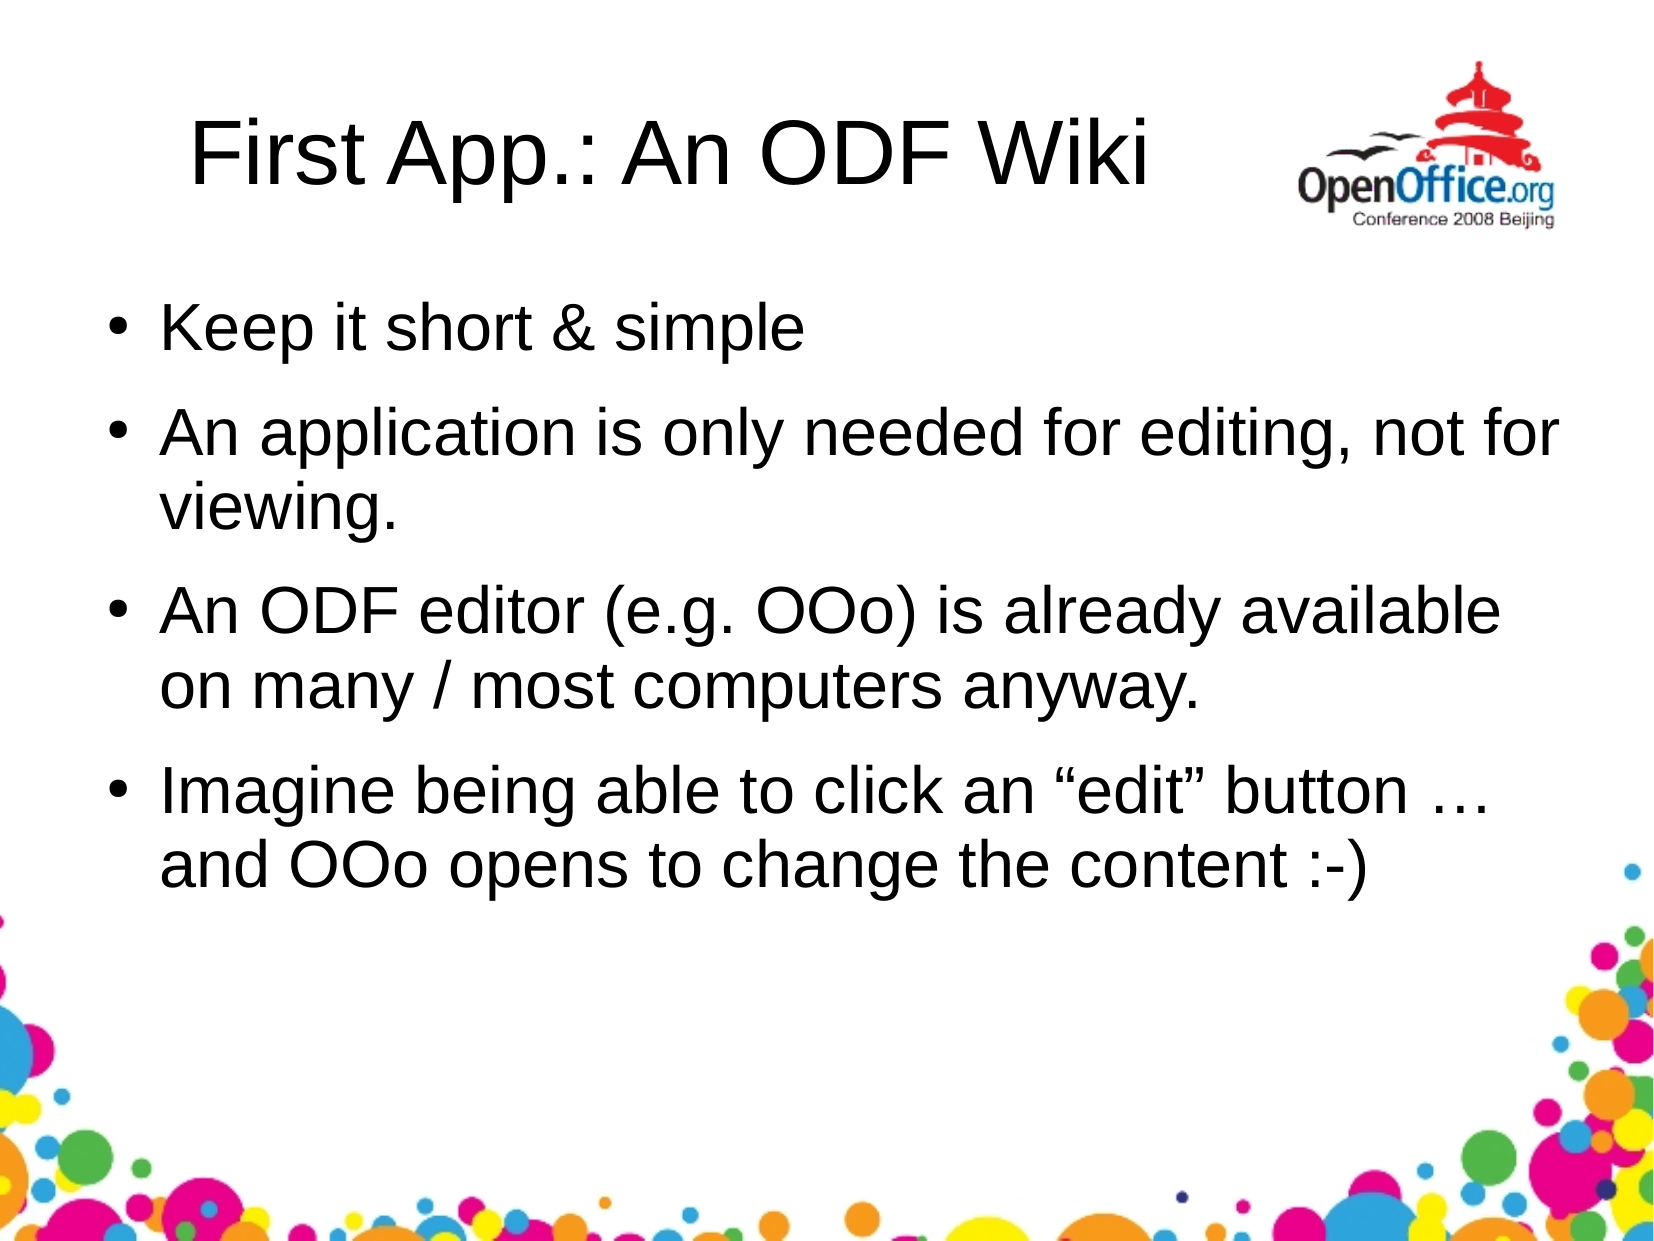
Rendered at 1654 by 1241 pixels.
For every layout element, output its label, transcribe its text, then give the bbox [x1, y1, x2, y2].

title First App.: An ODF Wiki [82, 49, 1258, 257]
picture [1285, 51, 1569, 250]
picture [0, 810, 1654, 1241]
list Keep it short & simple An application is only needed for editing, not for viewing. An ODF editor (e.g. OOo) is already available on many / most computers anyway. Imagine being able to click an “edit” button … and OOo opens to change the content :-) [88, 290, 1577, 1109]
